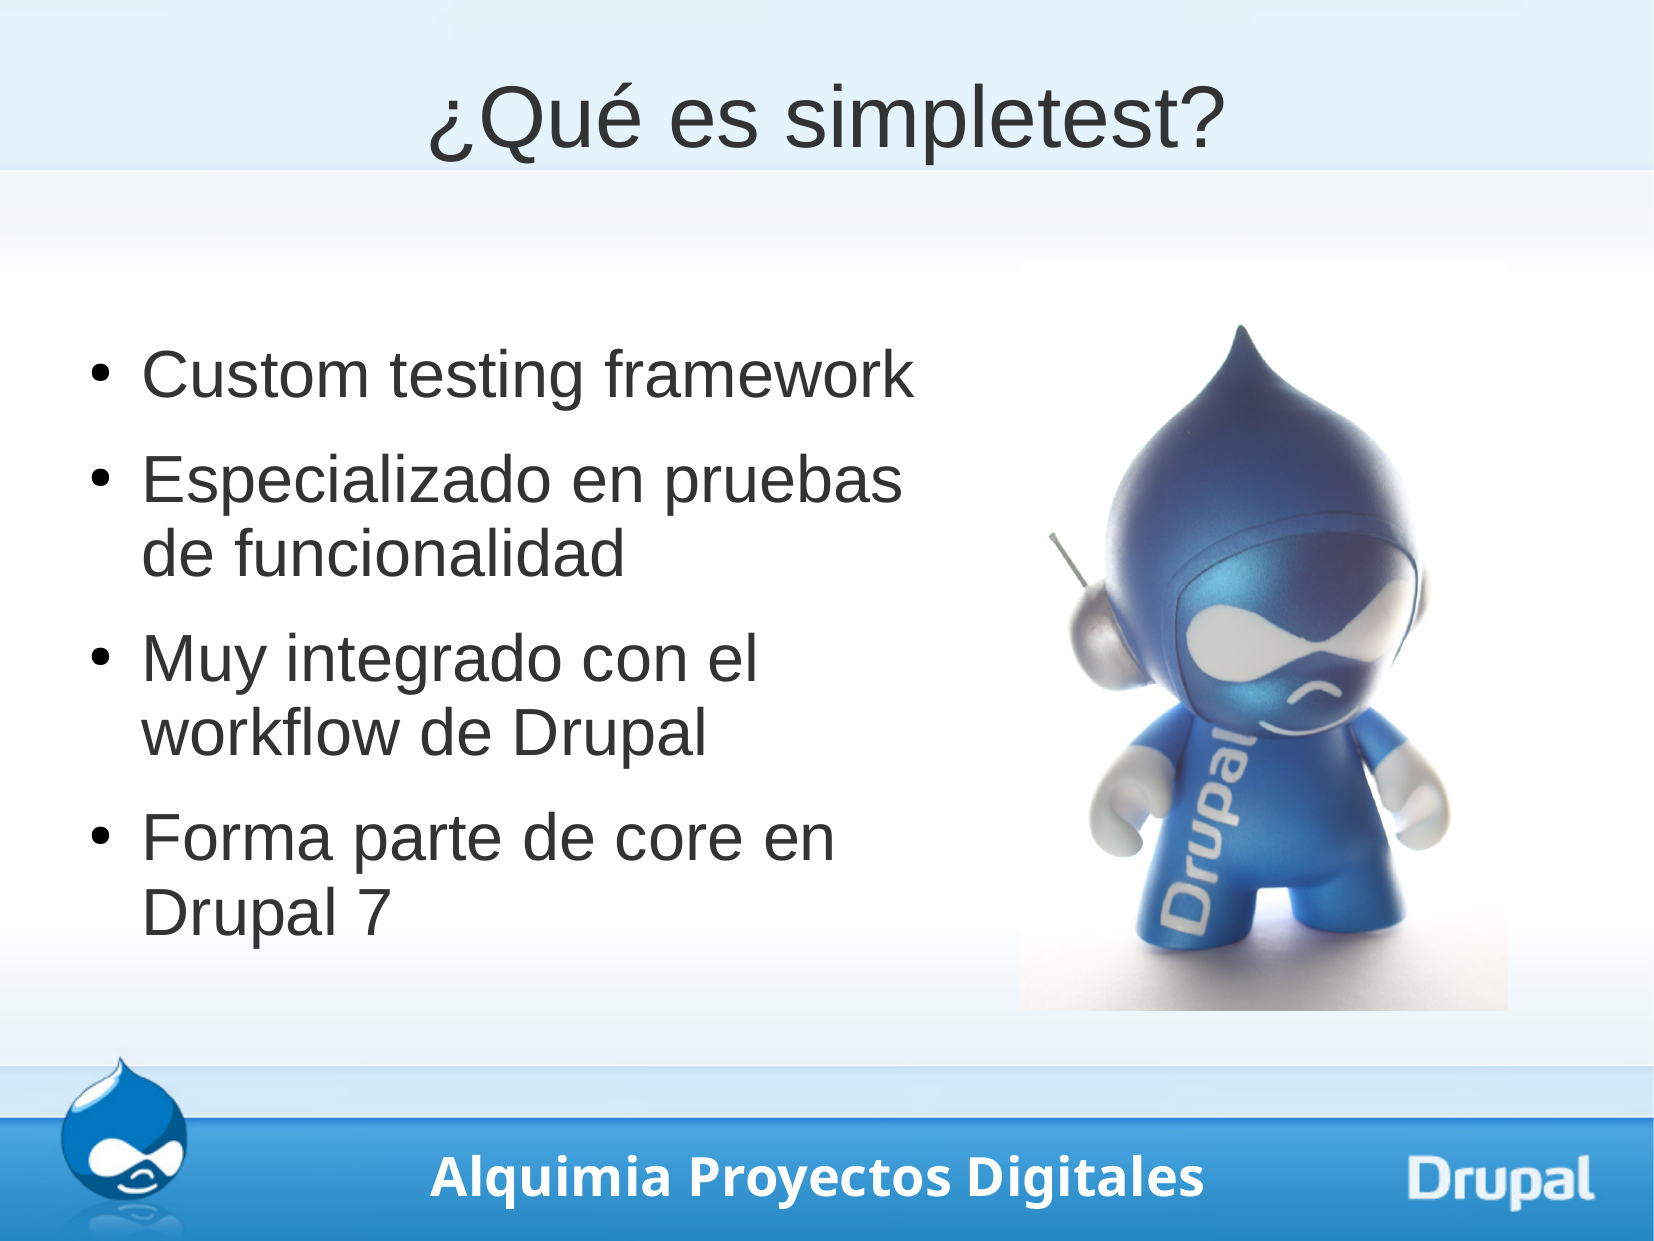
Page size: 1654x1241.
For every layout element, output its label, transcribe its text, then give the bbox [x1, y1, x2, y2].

text_box Alquimia Proyectos Digitales [355, 1119, 1281, 1232]
title ¿Qué es simpletest? [82, 23, 1571, 212]
picture [0, 0, 1654, 1241]
list Custom testing framework Especializado en pruebas de funcionalidad Muy integrado con el workflow de Drupal Forma parte de core en Drupal 7 [70, 337, 926, 1007]
